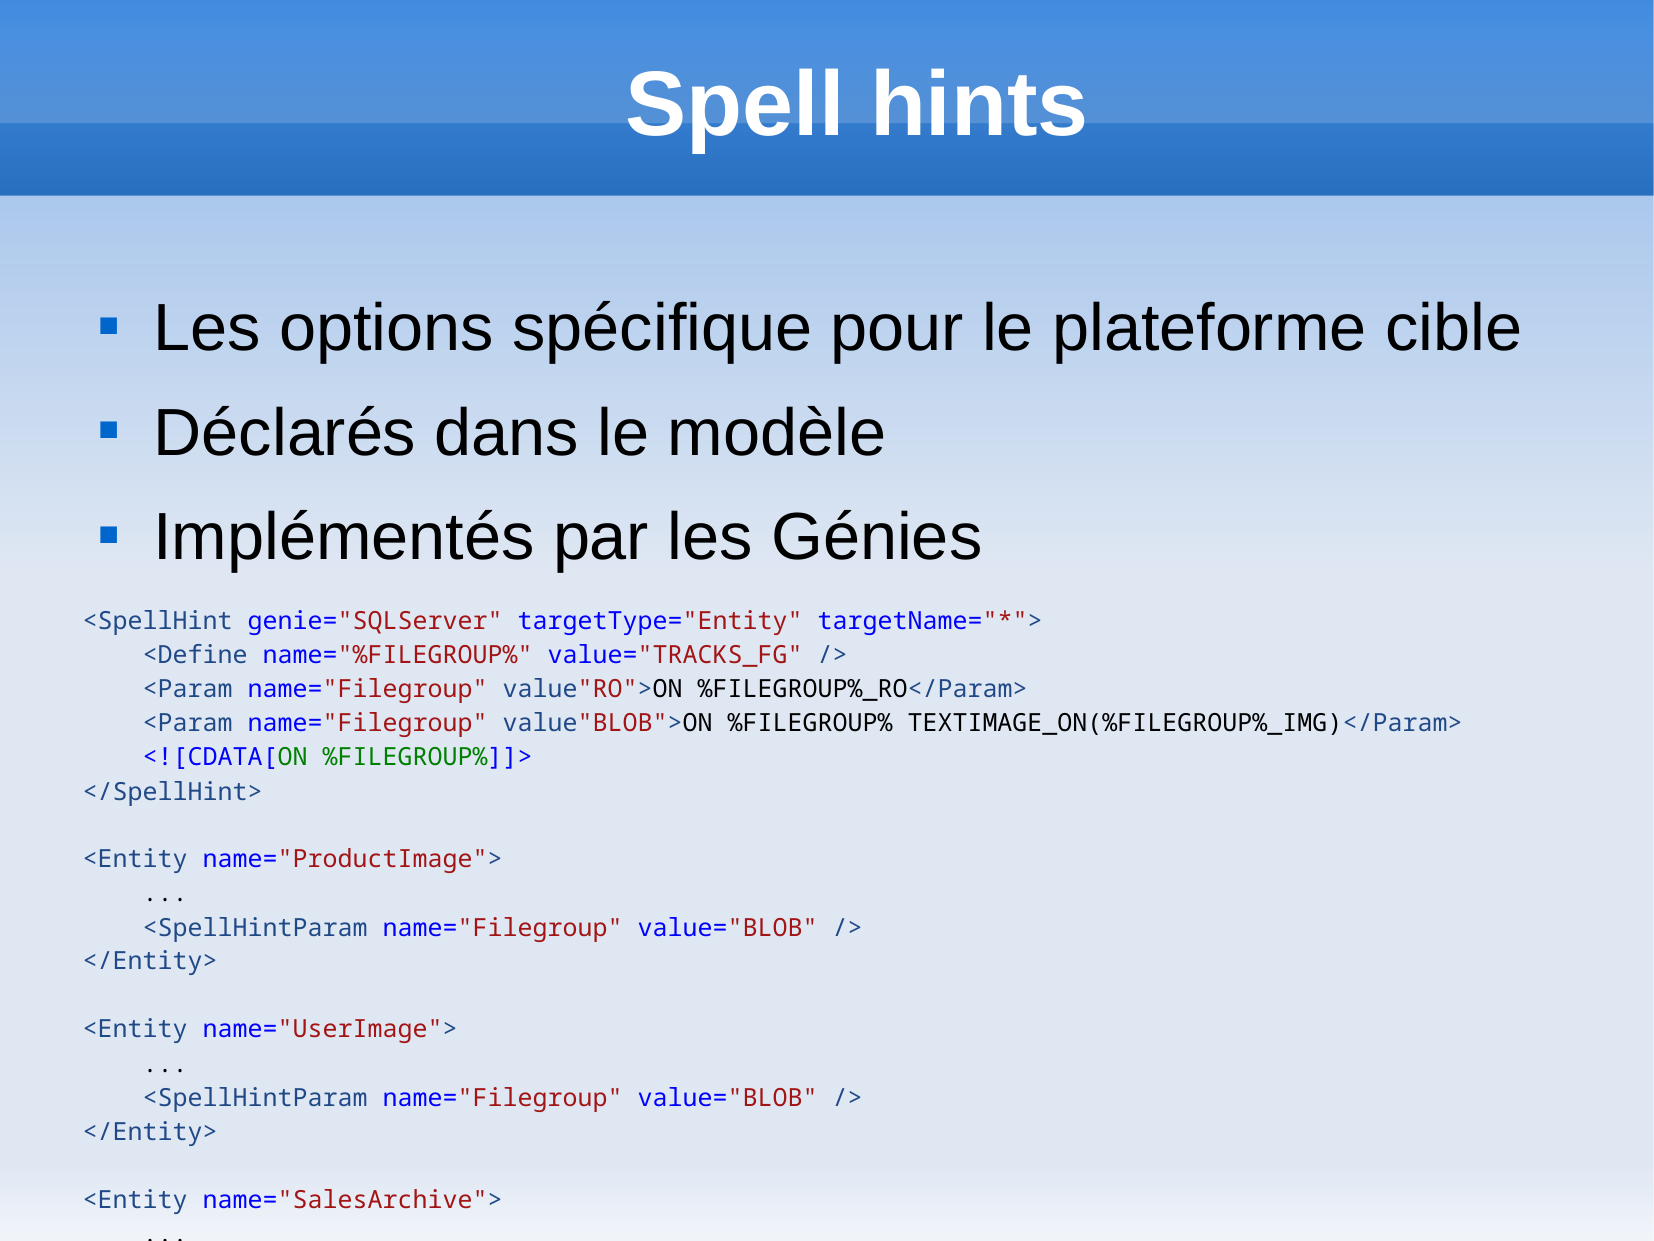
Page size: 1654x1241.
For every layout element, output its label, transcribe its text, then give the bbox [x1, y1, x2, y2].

title Spell hints [76, 0, 1565, 208]
picture [0, 0, 1654, 1241]
list Les options spécifique pour le plateforme cible Déclarés dans le modèle Implémentés par les Génies <SpellHint genie="SQLServer" targetType="Entity" targetName="*"> <Define name="%FILEGROUP%" value="TRACKS_FG" /> <Param name="Filegroup" value"RO">ON %FILEGROUP%_RO</Param> <Param name="Filegroup" value"BLOB">ON %FILEGROUP% TEXTIMAGE_ON(%FILEGROUP%_IMG)</Param> <![CDATA[ON %FILEGROUP%]]> </SpellHint> <Entity name="ProductImage"> ... <SpellHintParam name="Filegroup" value="BLOB" /> </Entity> <Entity name="UserImage"> ... <SpellHintParam name="Filegroup" value="BLOB" /> </Entity> <Entity name="SalesArchive"> ... <SpellHintParam name="Filegroup" value="RO" /> </Entity> [82, 290, 1571, 1241]
